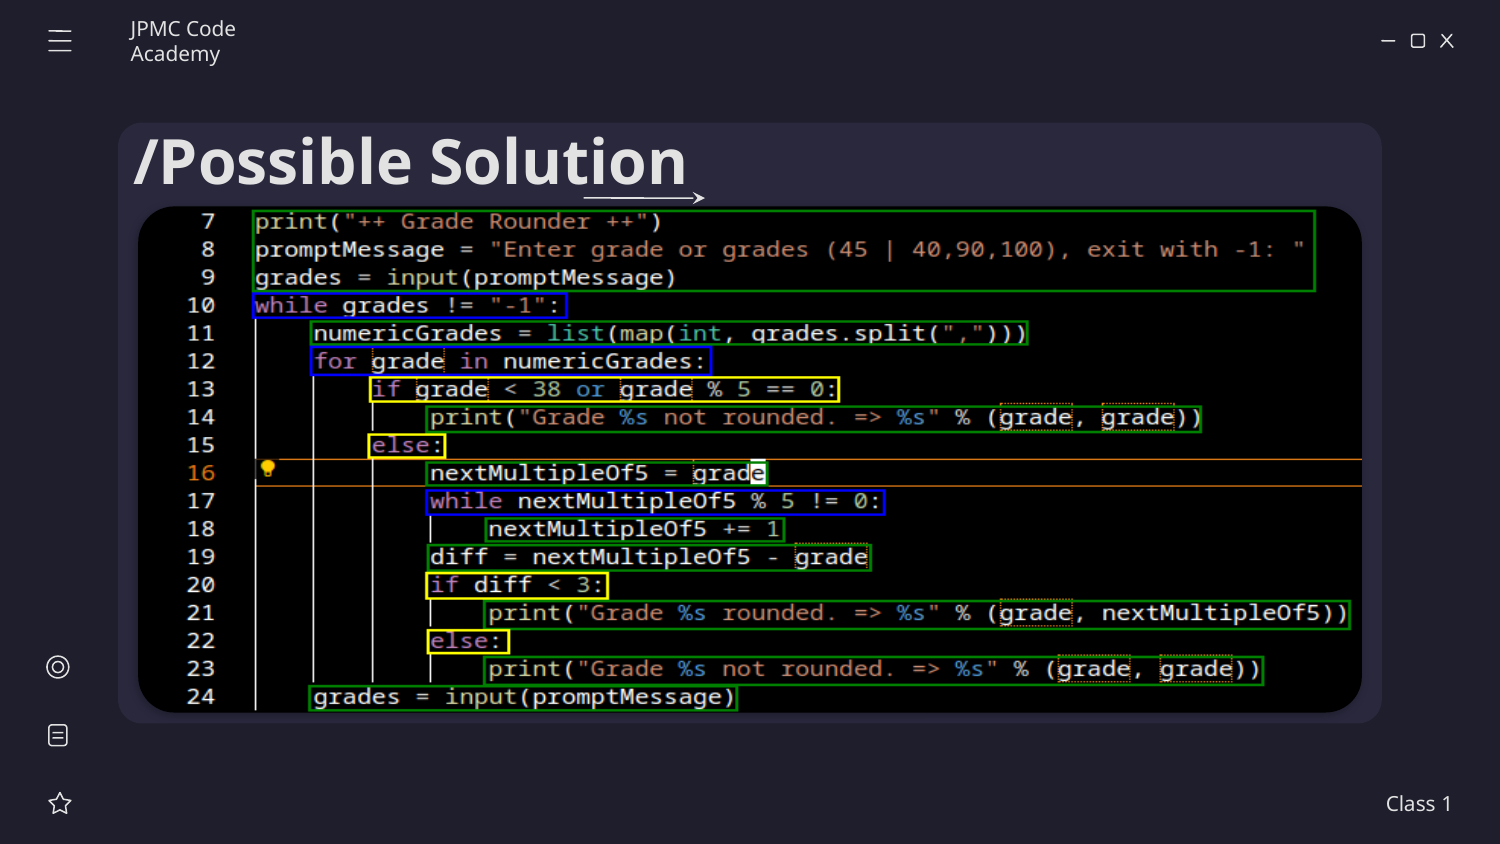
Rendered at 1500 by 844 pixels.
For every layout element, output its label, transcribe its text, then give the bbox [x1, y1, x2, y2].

subtitle JPMC Code Academy [130, 18, 306, 64]
subtitle Class 1 [1278, 780, 1453, 826]
text_box [138, 206, 1362, 713]
title /Possible Solution [118, 112, 864, 207]
